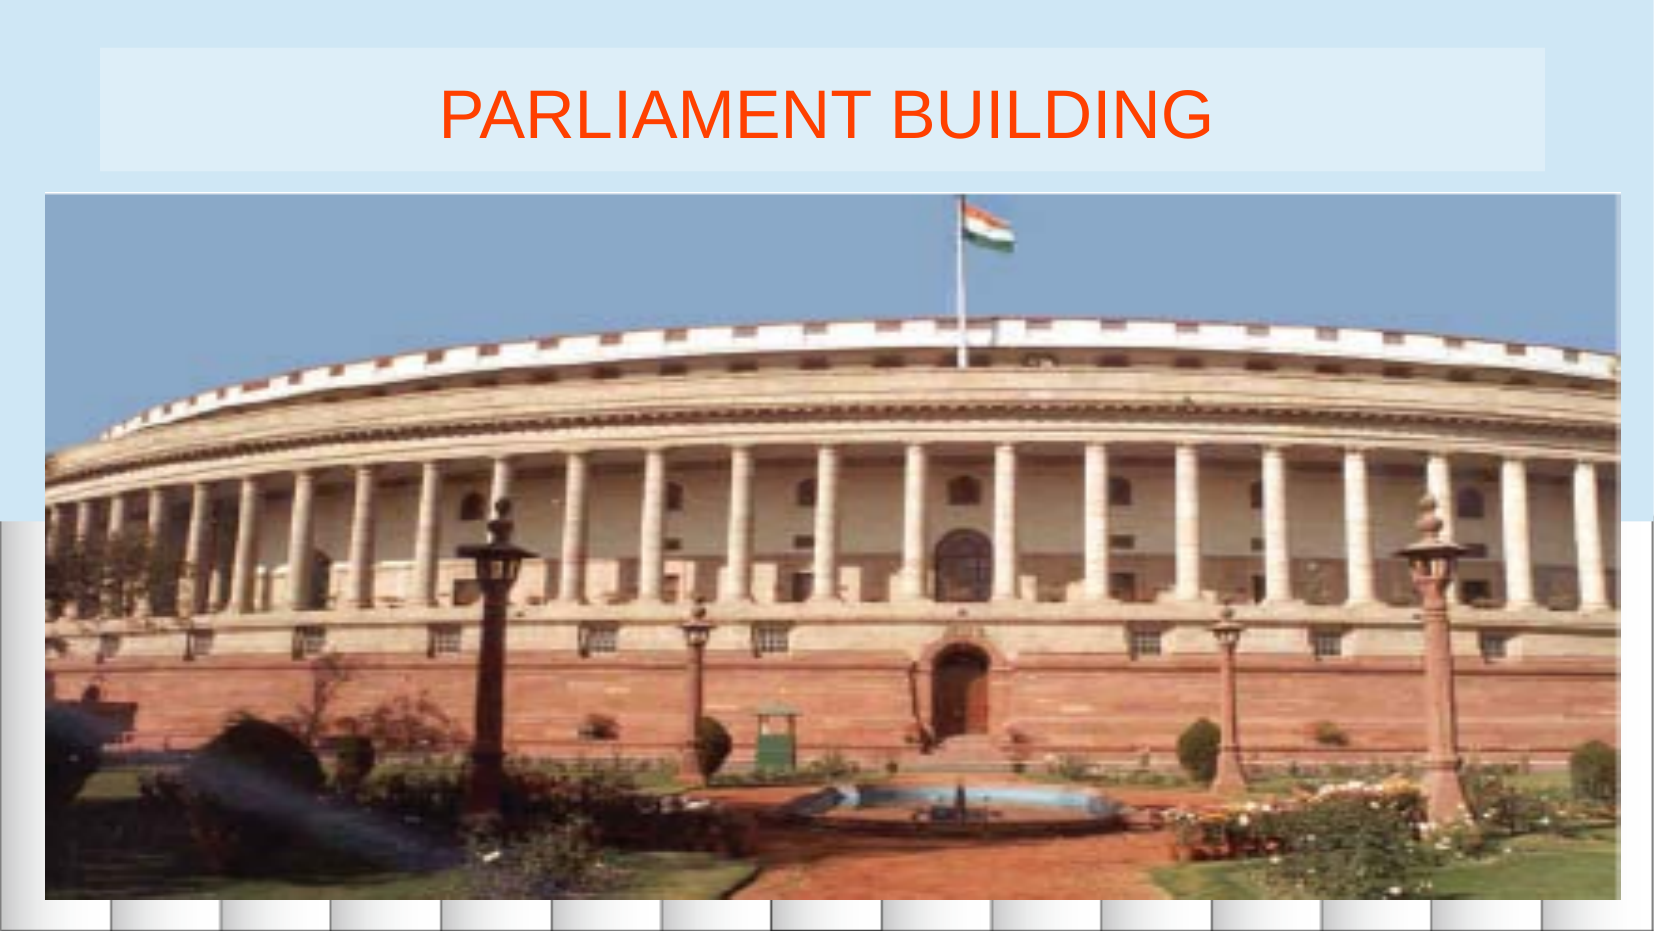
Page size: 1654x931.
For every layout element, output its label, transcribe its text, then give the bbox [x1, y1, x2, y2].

title PARLIAMENT BUILDING [82, 37, 1571, 192]
picture [0, 192, 1654, 931]
